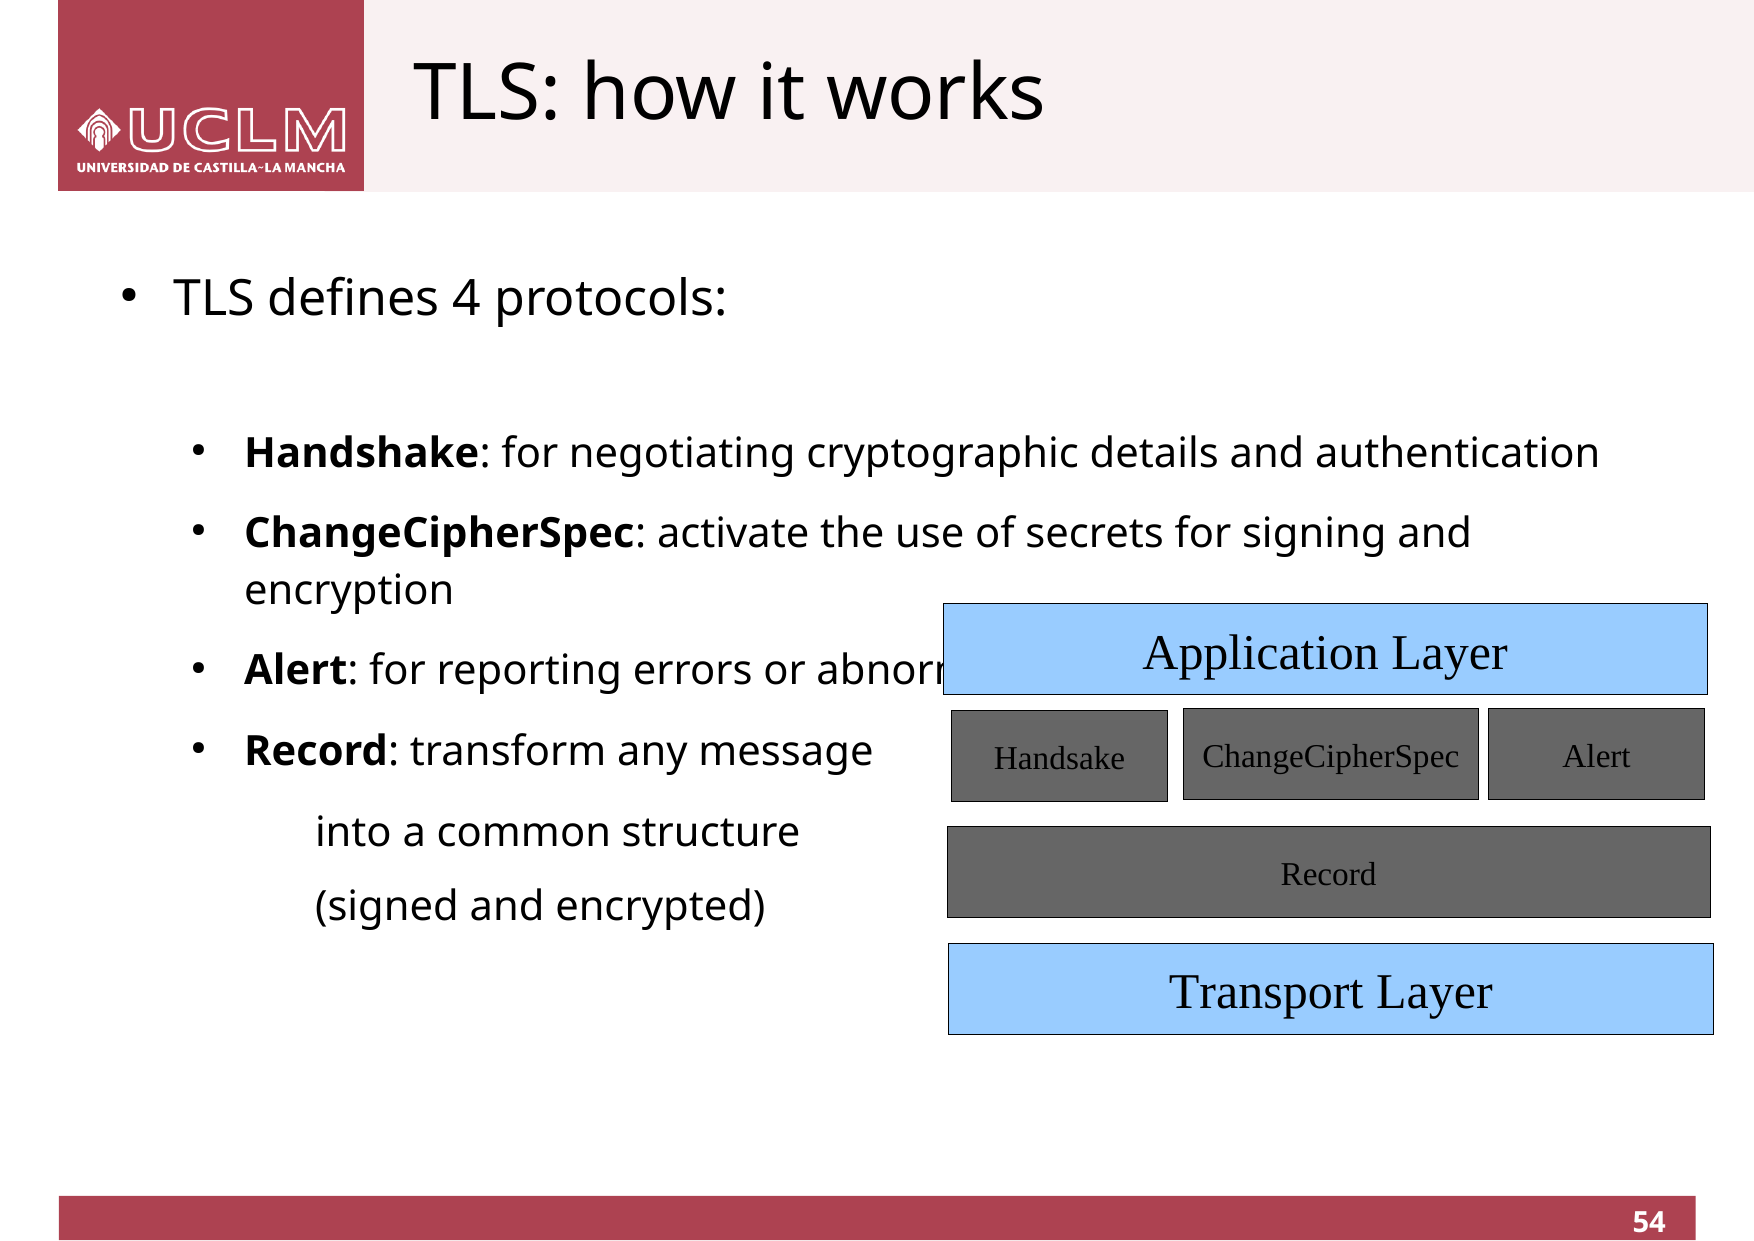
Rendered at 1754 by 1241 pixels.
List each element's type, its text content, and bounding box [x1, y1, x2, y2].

list TLS defines 4 protocols: Handshake: for negotiating cryptographic details and authentication ChangeCipherSpec: activate the use of secrets for signing and encryption Alert: for reporting errors or abnormal activities Record: transform any message into a common structure (signed and encrypted) [87, 254, 1675, 1074]
text_box Alert [1488, 708, 1705, 800]
text_box Application Layer [943, 603, 1708, 695]
picture [58, 0, 364, 191]
text_box Transport Layer [948, 943, 1714, 1035]
text_box ChangeCipherSpec [1183, 708, 1479, 800]
title TLS: how it works [413, 0, 1667, 198]
text_box Handsake [951, 710, 1168, 802]
text_box Record [947, 826, 1711, 918]
